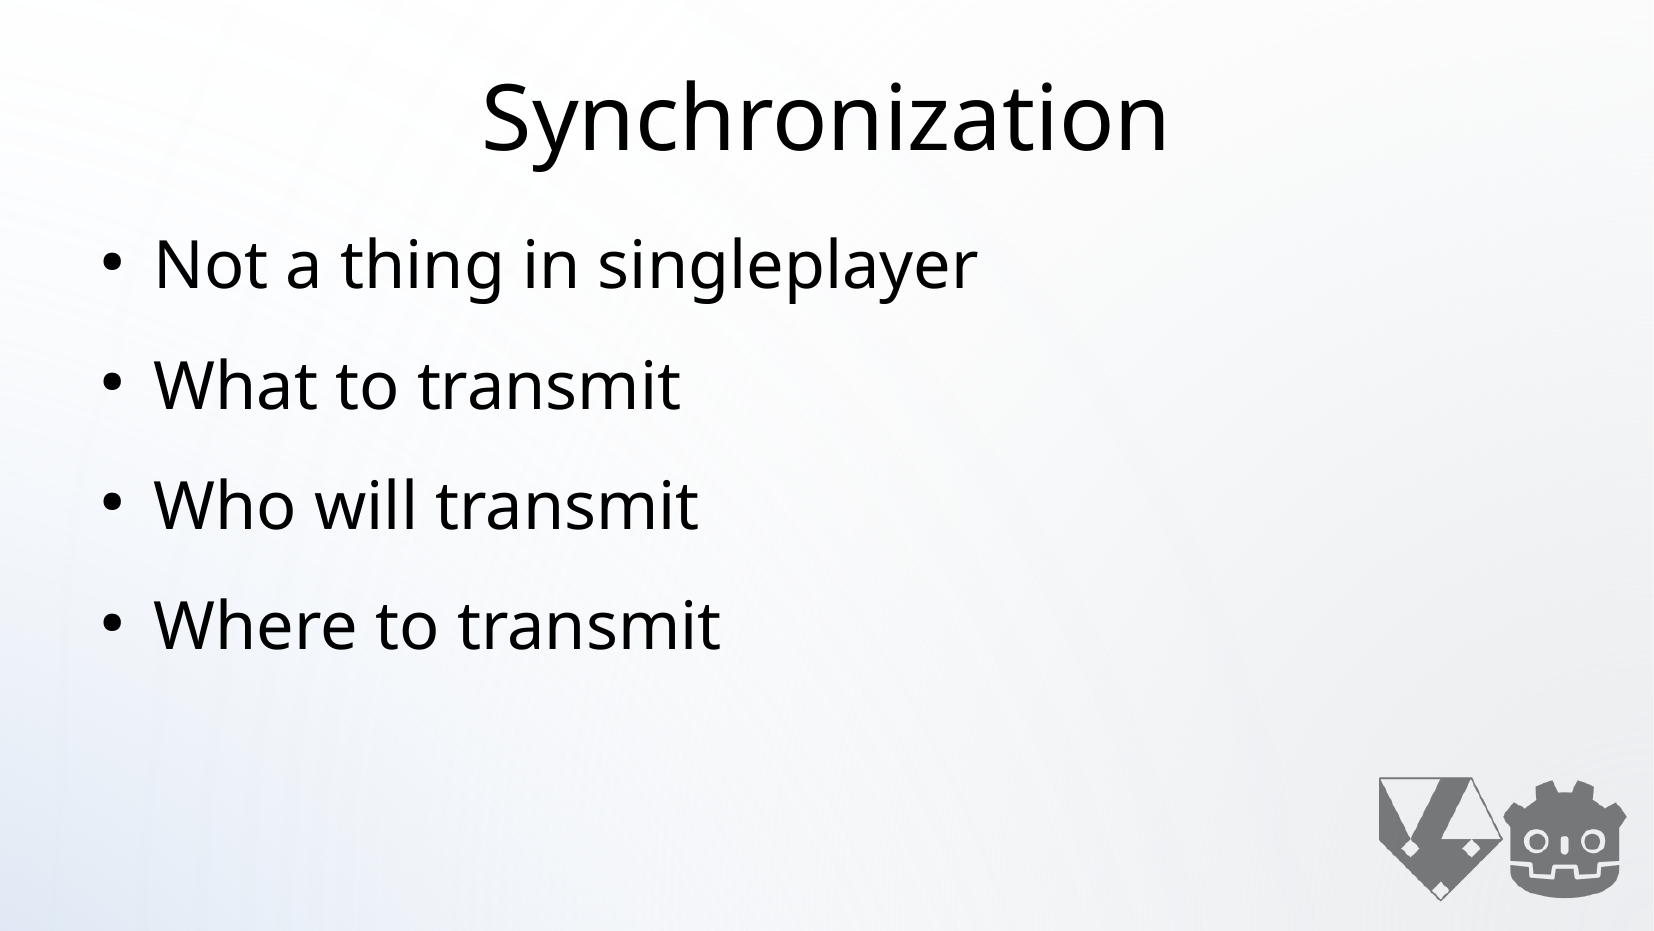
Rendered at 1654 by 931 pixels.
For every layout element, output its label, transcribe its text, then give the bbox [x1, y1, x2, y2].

list Not a thing in singleplayer What to transmit Who will transmit Where to transmit [82, 217, 1571, 758]
title Synchronization [82, 37, 1571, 193]
picture [0, 0, 1654, 931]
